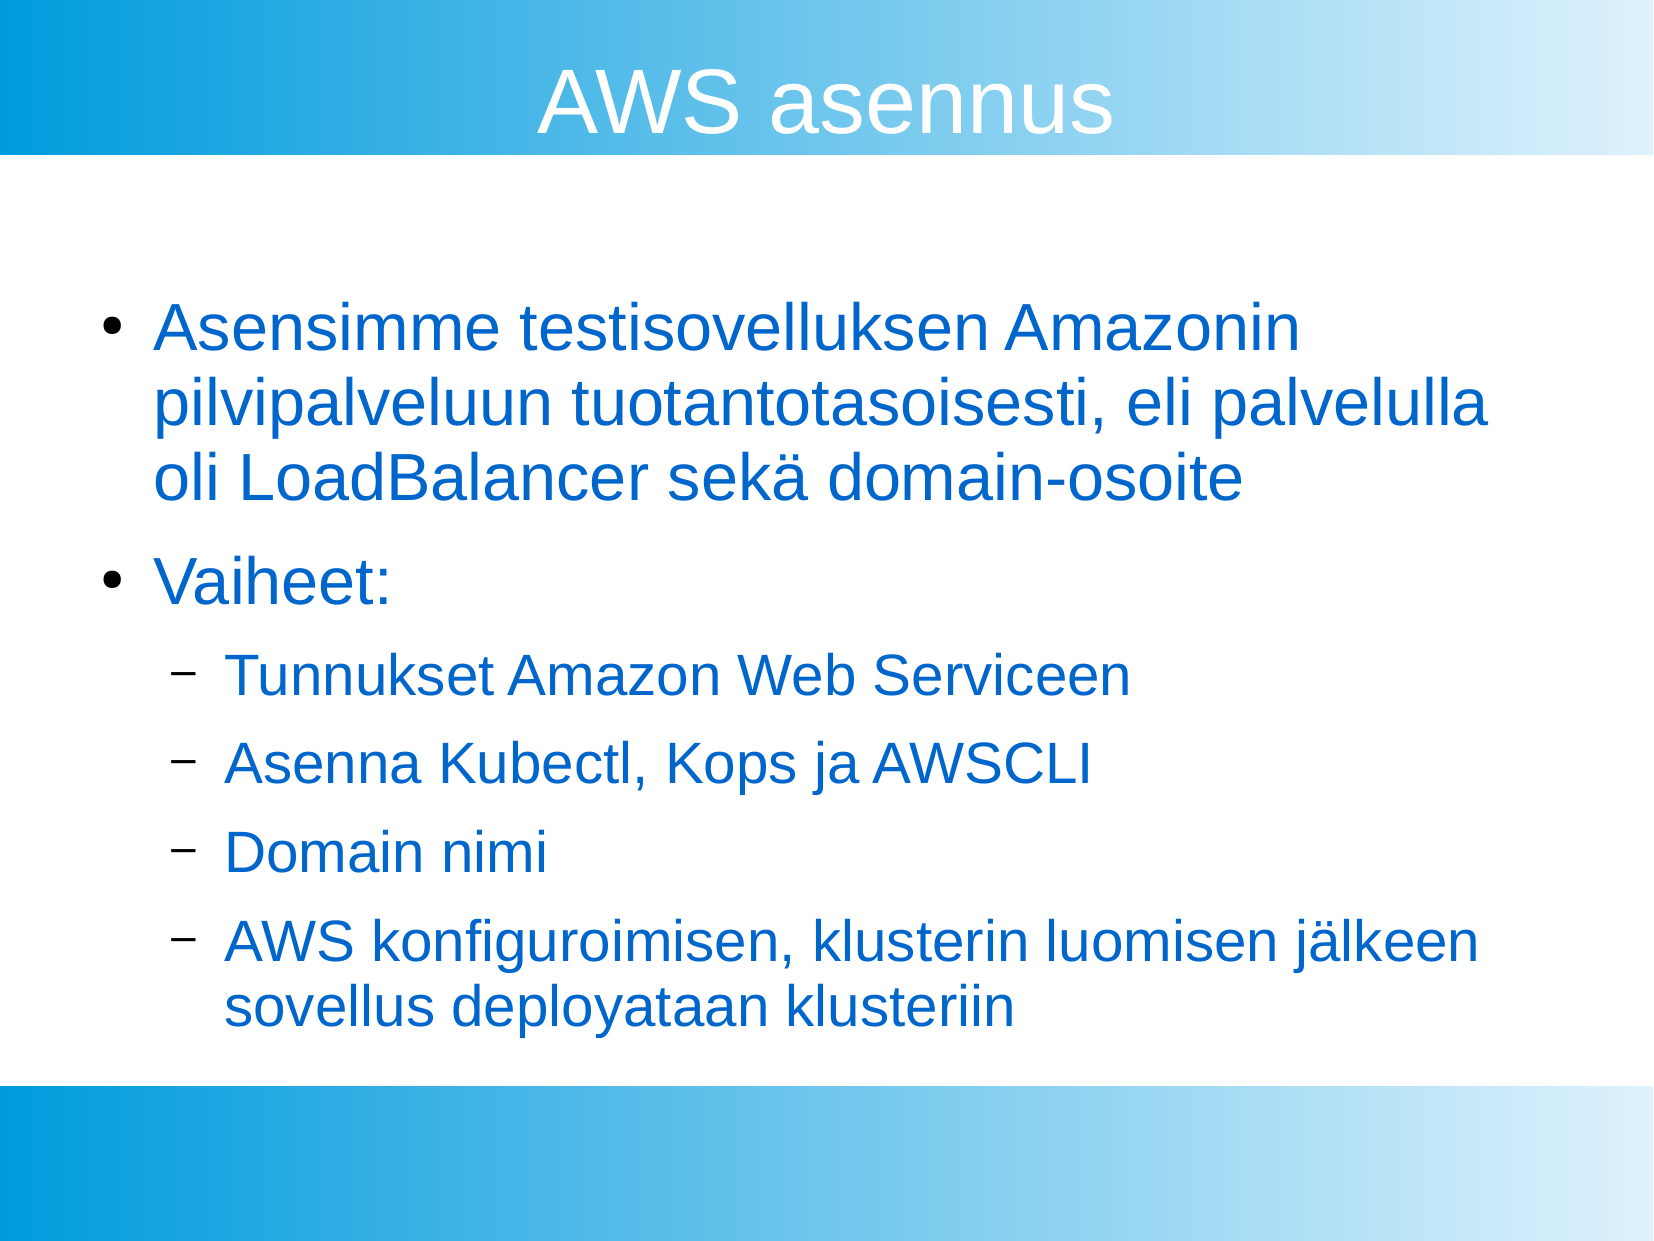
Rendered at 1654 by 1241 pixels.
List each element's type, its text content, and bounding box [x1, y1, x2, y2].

title AWS asennus [82, 49, 1571, 155]
list Asensimme testisovelluksen Amazonin pilvipalveluun tuotantotasoisesti, eli palvelulla oli LoadBalancer sekä domain-osoite Vaiheet: Tunnukset Amazon Web Serviceen Asenna Kubectl, Kops ja AWSCLI Domain nimi AWS konfiguroimisen, klusterin luomisen jälkeen sovellus deployataan klusteriin [82, 290, 1571, 1010]
